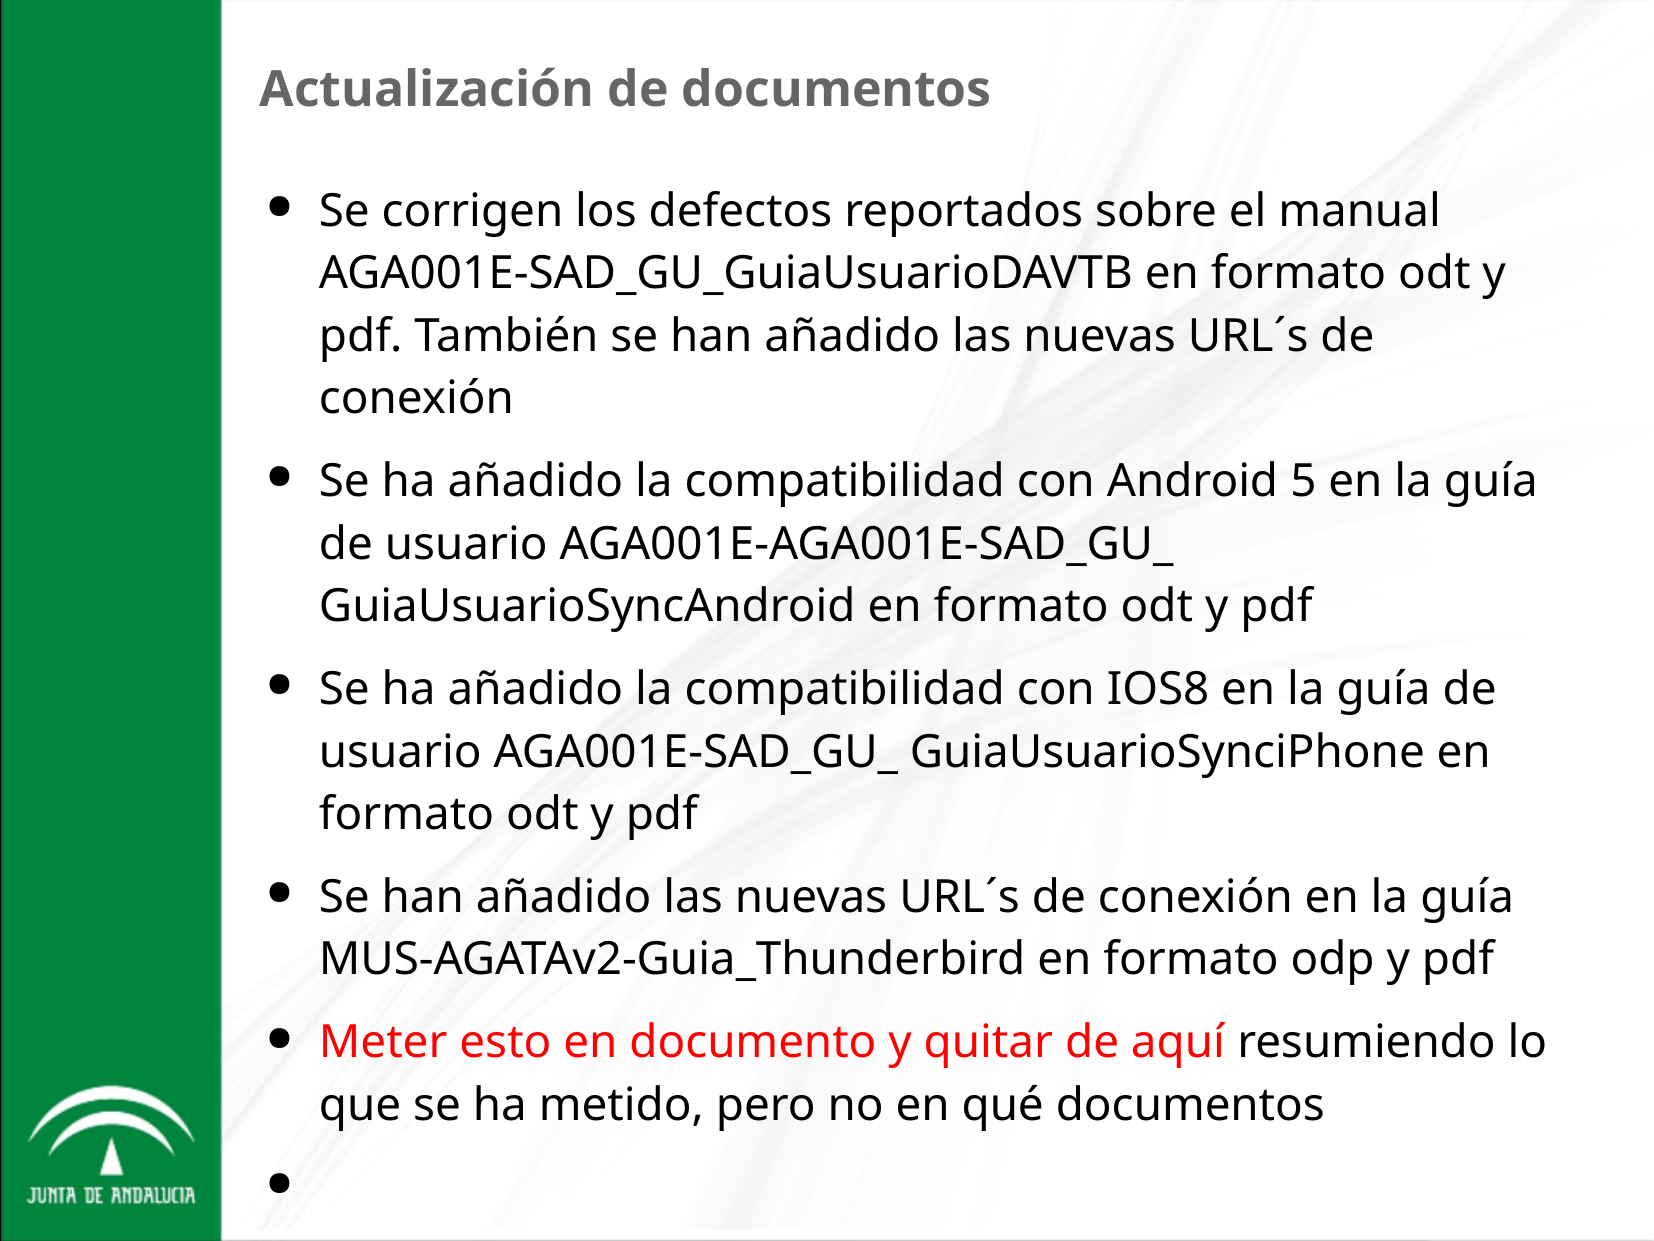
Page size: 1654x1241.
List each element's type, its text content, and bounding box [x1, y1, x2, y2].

list Se corrigen los defectos reportados sobre el manual AGA001E-SAD_GU_GuiaUsuarioDAVTB en formato odt y pdf. También se han añadido las nuevas URL´s de conexión Se ha añadido la compatibilidad con Android 5 en la guía de usuario AGA001E-AGA001E-SAD_GU_ GuiaUsuarioSyncAndroid en formato odt y pdf Se ha añadido la compatibilidad con IOS8 en la guía de usuario AGA001E-SAD_GU_ GuiaUsuarioSynciPhone en formato odt y pdf Se han añadido las nuevas URL´s de conexión en la guía MUS-AGATAv2-Guia_Thunderbird en formato odp y pdf Meter esto en documento y quitar de aquí resumiendo lo que se ha metido, pero no en qué documentos [248, 177, 1565, 996]
picture [0, 0, 1654, 1241]
title Actualización de documentos [259, 37, 1577, 136]
